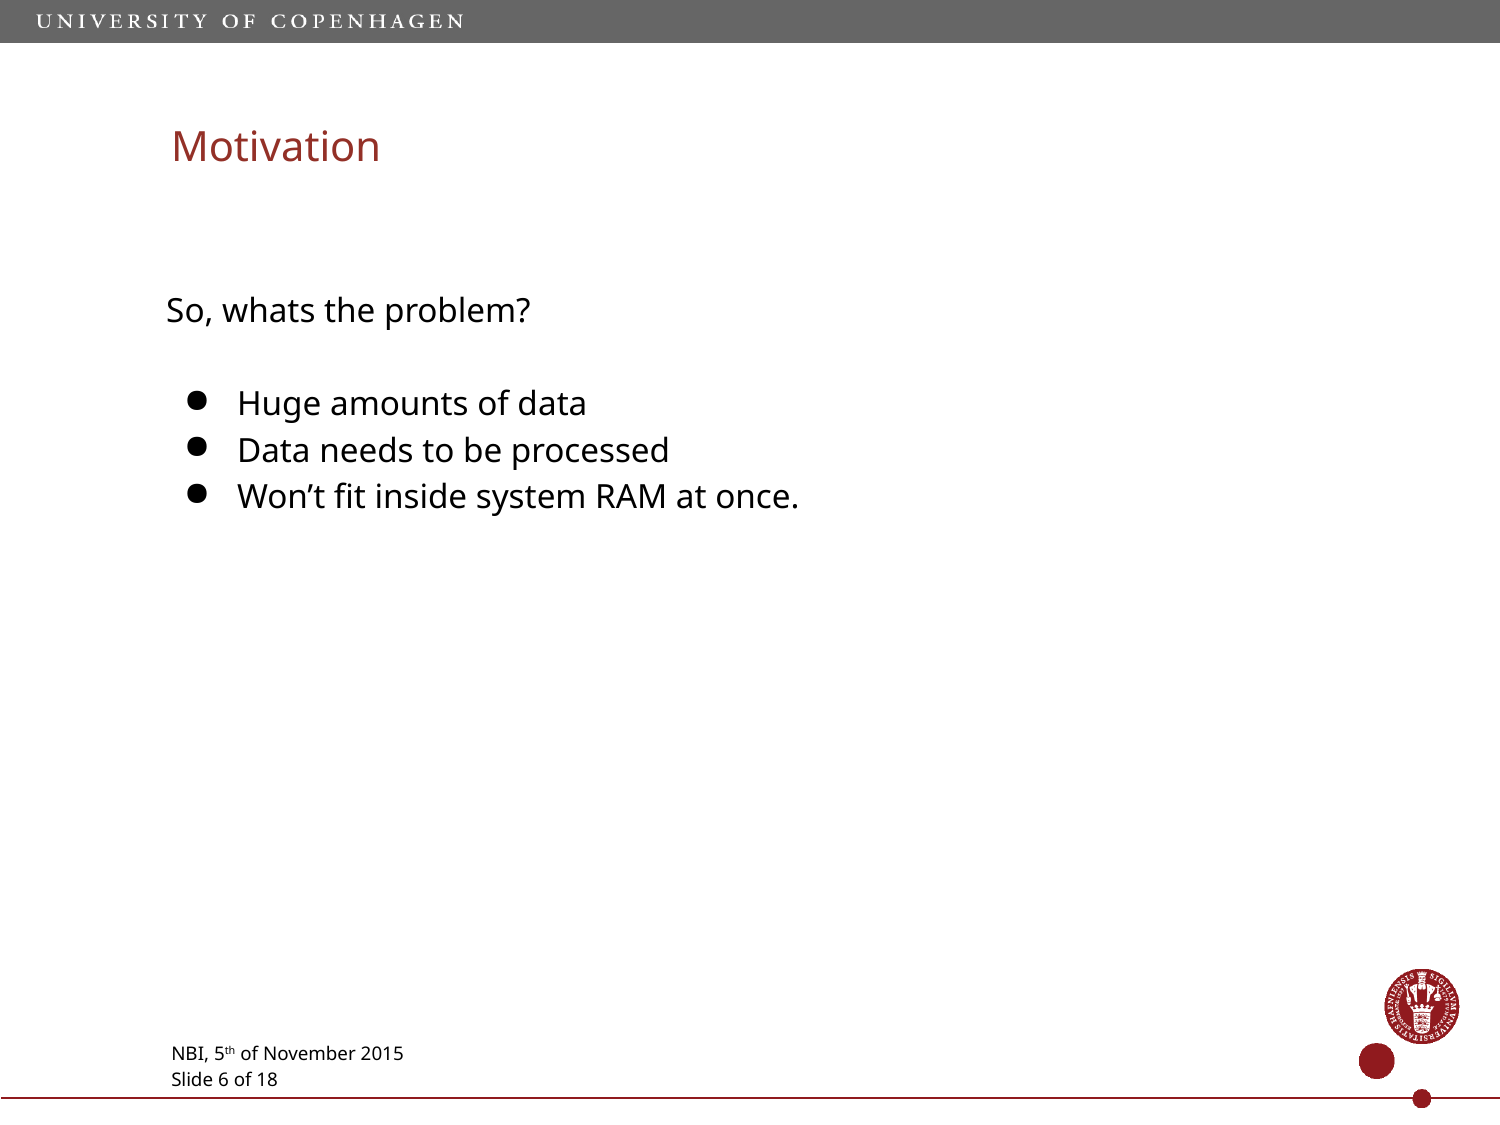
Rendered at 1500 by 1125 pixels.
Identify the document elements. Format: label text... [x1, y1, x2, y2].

title Motivation [171, 75, 1250, 171]
picture [0, 910, 1500, 1122]
slide_number NBI, 5th of November 2015 [171, 1041, 1251, 1066]
slide_number Slide <number> of 18 [171, 1067, 522, 1092]
list So, whats the problem? Huge amounts of data Data needs to be processed Won’t fit inside system RAM at once. [166, 289, 1246, 603]
